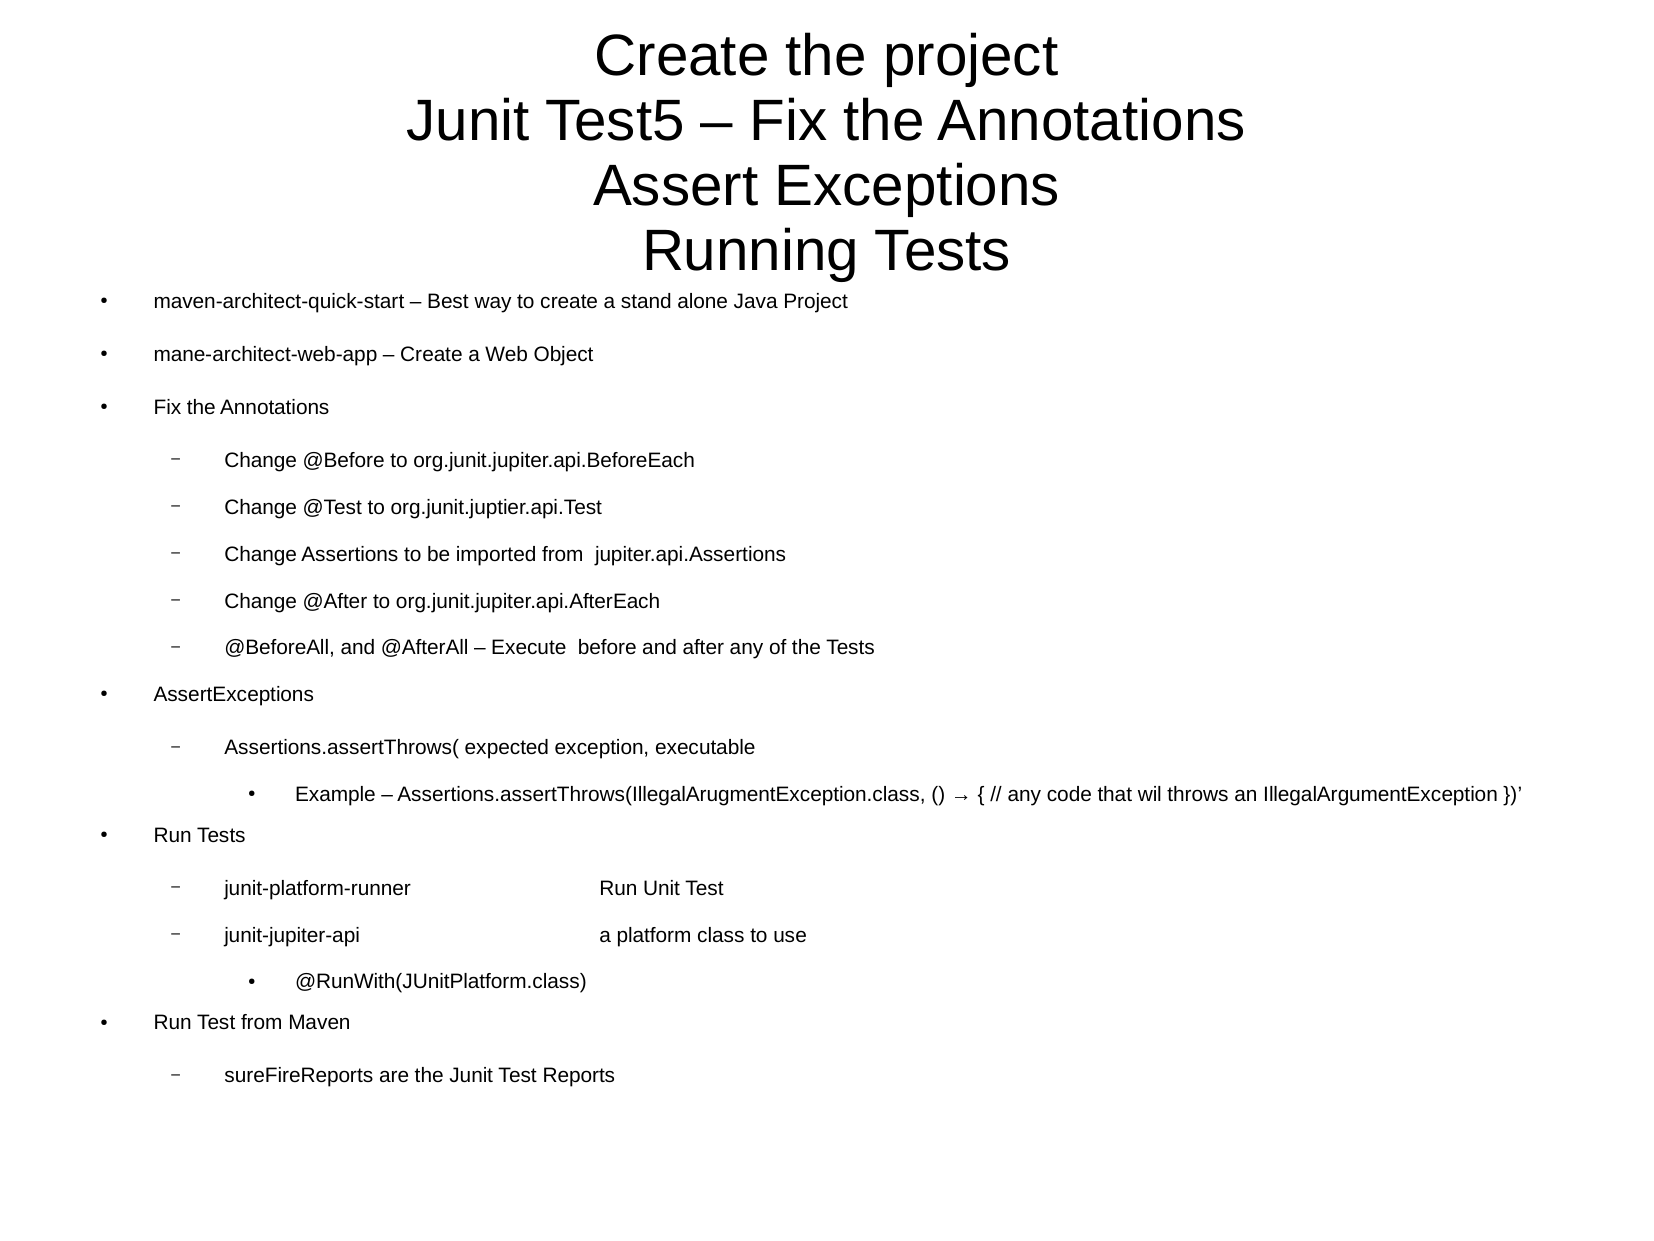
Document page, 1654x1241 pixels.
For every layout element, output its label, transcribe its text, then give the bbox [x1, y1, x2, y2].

list maven-architect-quick-start – Best way to create a stand alone Java Project mane-architect-web-app – Create a Web Object Fix the Annotations Change @Before to org.junit.jupiter.api.BeforeEach Change @Test to org.junit.juptier.api.Test Change Assertions to be imported from jupiter.api.Assertions Change @After to org.junit.jupiter.api.AfterEach @BeforeAll, and @AfterAll – Execute before and after any of the Tests AssertExceptions Assertions.assertThrows( expected exception, executable Example – Assertions.assertThrows(IllegalArugmentException.class, () → { // any code that wil throws an IllegalArgumentException })’ Run Tests junit-platform-runner Run Unit Test junit-jupiter-api a platform class to use @RunWith(JUnitPlatform.class) Run Test from Maven sureFireReports are the Junit Test Reports [82, 290, 1636, 1231]
title Create the project Junit Test5 – Fix the Annotations Assert Exceptions Running Tests [82, 22, 1571, 284]
